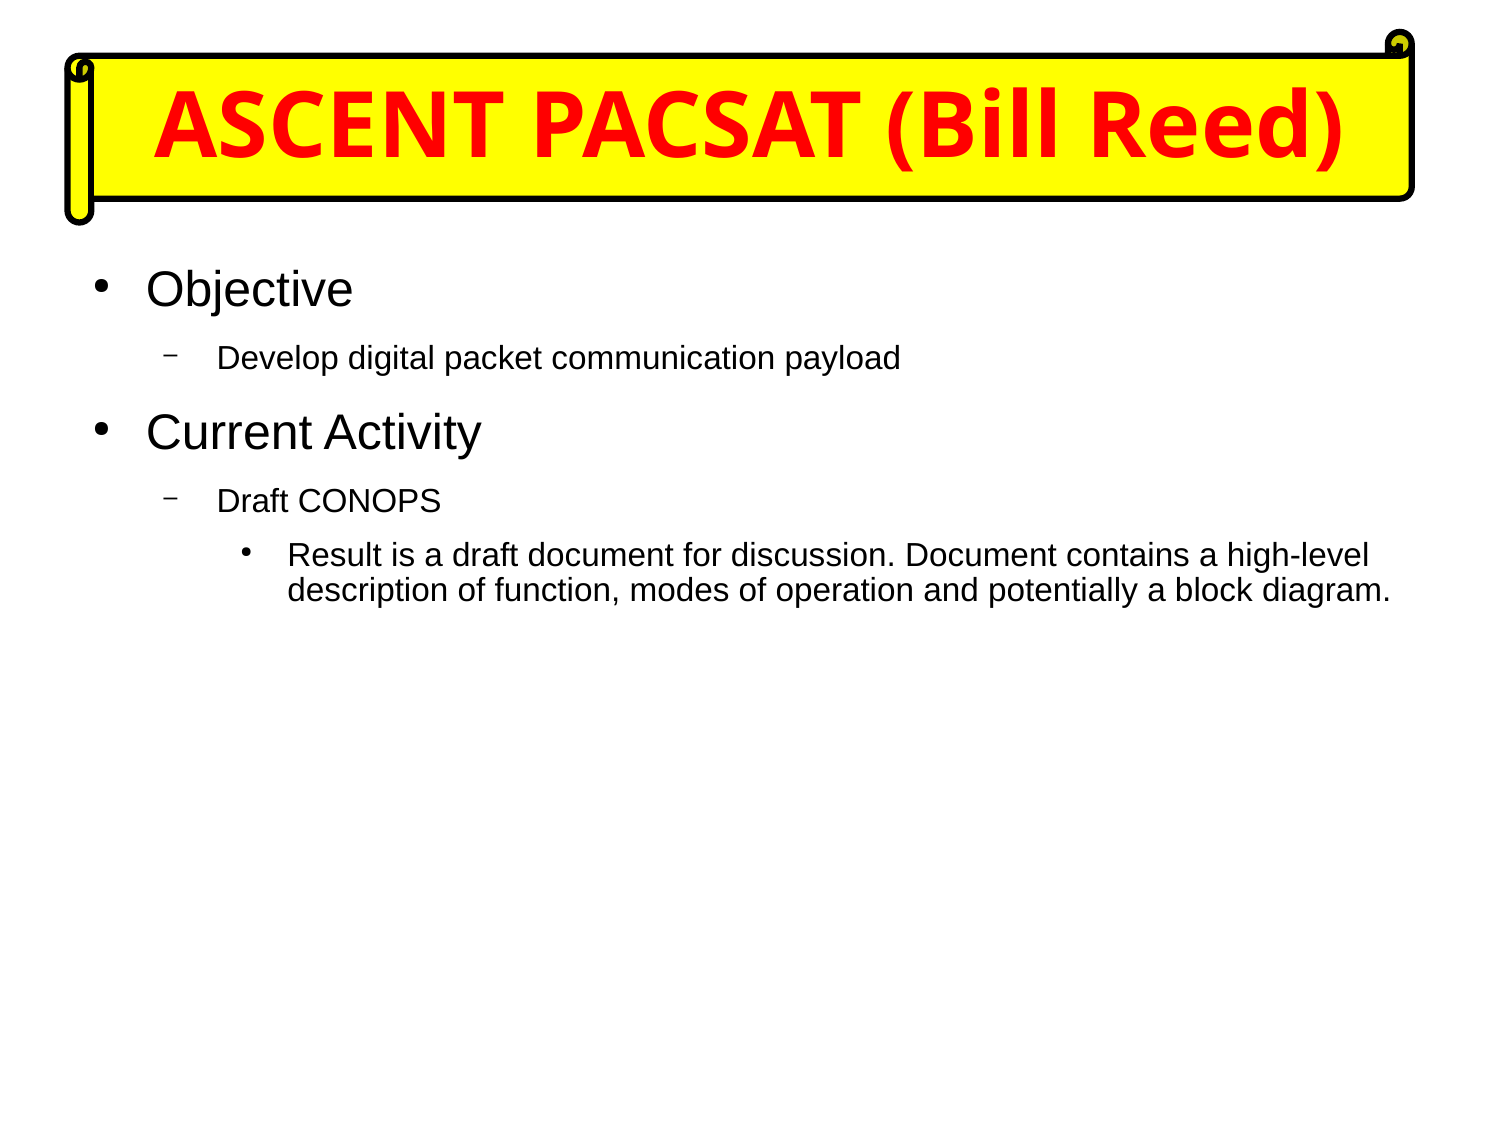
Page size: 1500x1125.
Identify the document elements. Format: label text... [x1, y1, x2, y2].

text_box [72, 31, 1412, 58]
text_box ASCENT PACSAT (Bill Reed) [0, 58, 1500, 184]
text_box [67, 184, 1412, 223]
list Objective Develop digital packet communication payload Current Activity Draft CONOPS Result is a draft document for discussion. Document contains a high-level description of function, modes of operation and potentially a block diagram. [75, 263, 1425, 916]
